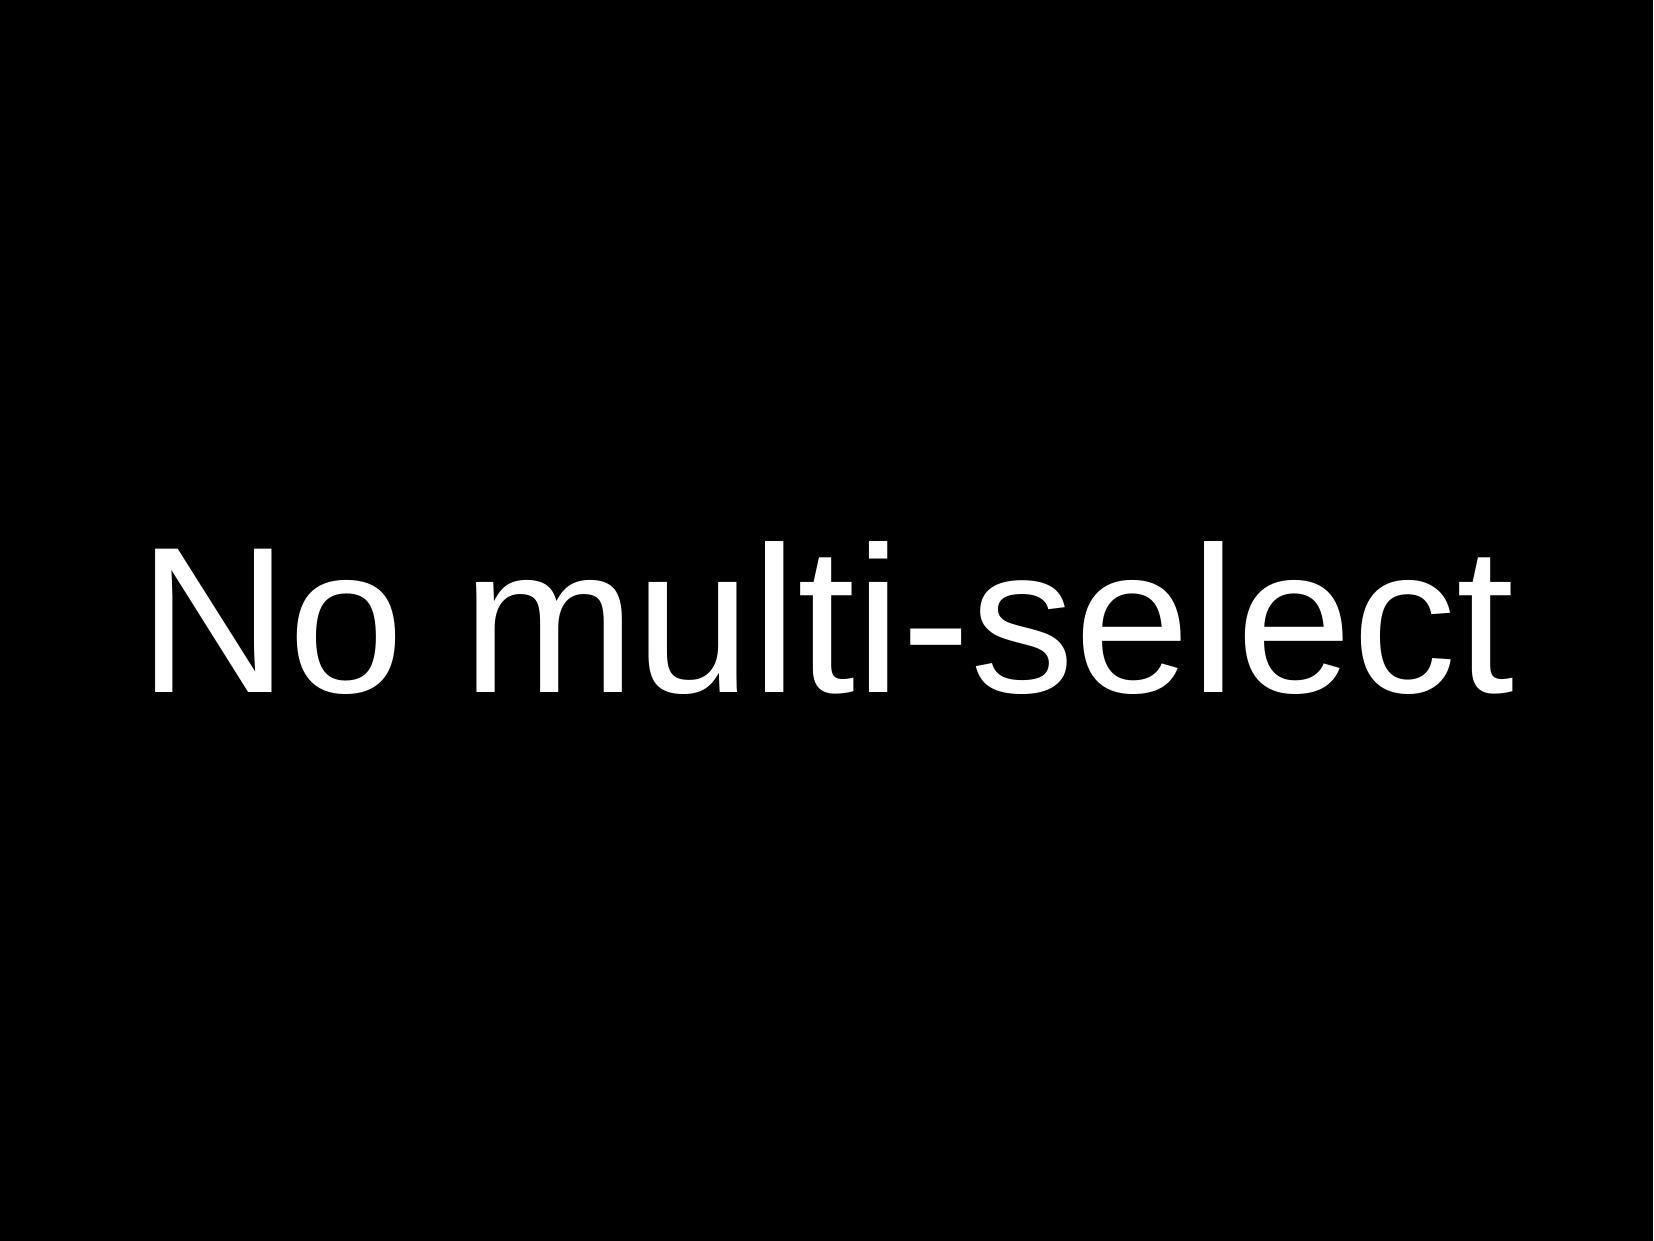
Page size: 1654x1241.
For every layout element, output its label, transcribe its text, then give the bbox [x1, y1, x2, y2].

title No multi-select [82, 101, 1571, 1140]
